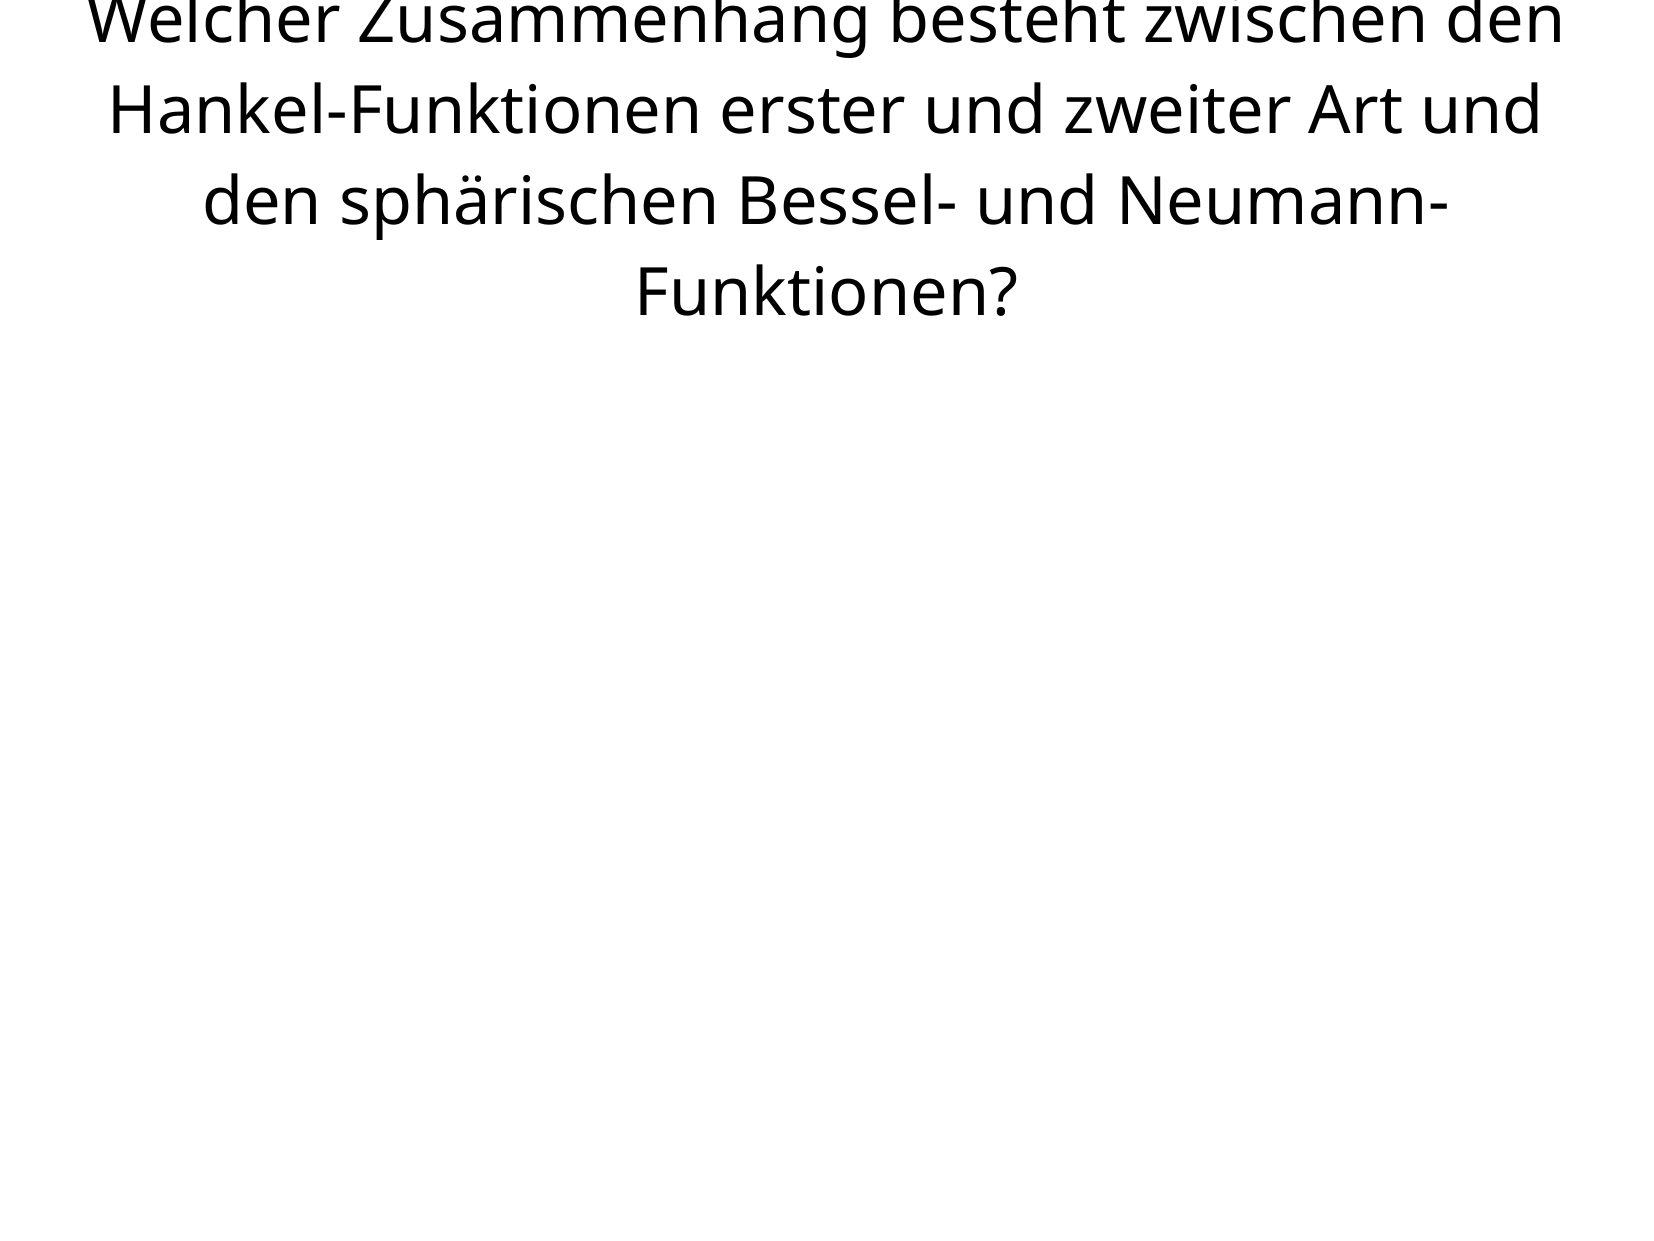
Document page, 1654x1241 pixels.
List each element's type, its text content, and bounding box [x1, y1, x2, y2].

title Welcher Zusammenhang besteht zwischen den Hankel-Funktionen erster und zweiter Art und den sphärischen Bessel- und Neumann-Funktionen? [82, 20, 1571, 286]
